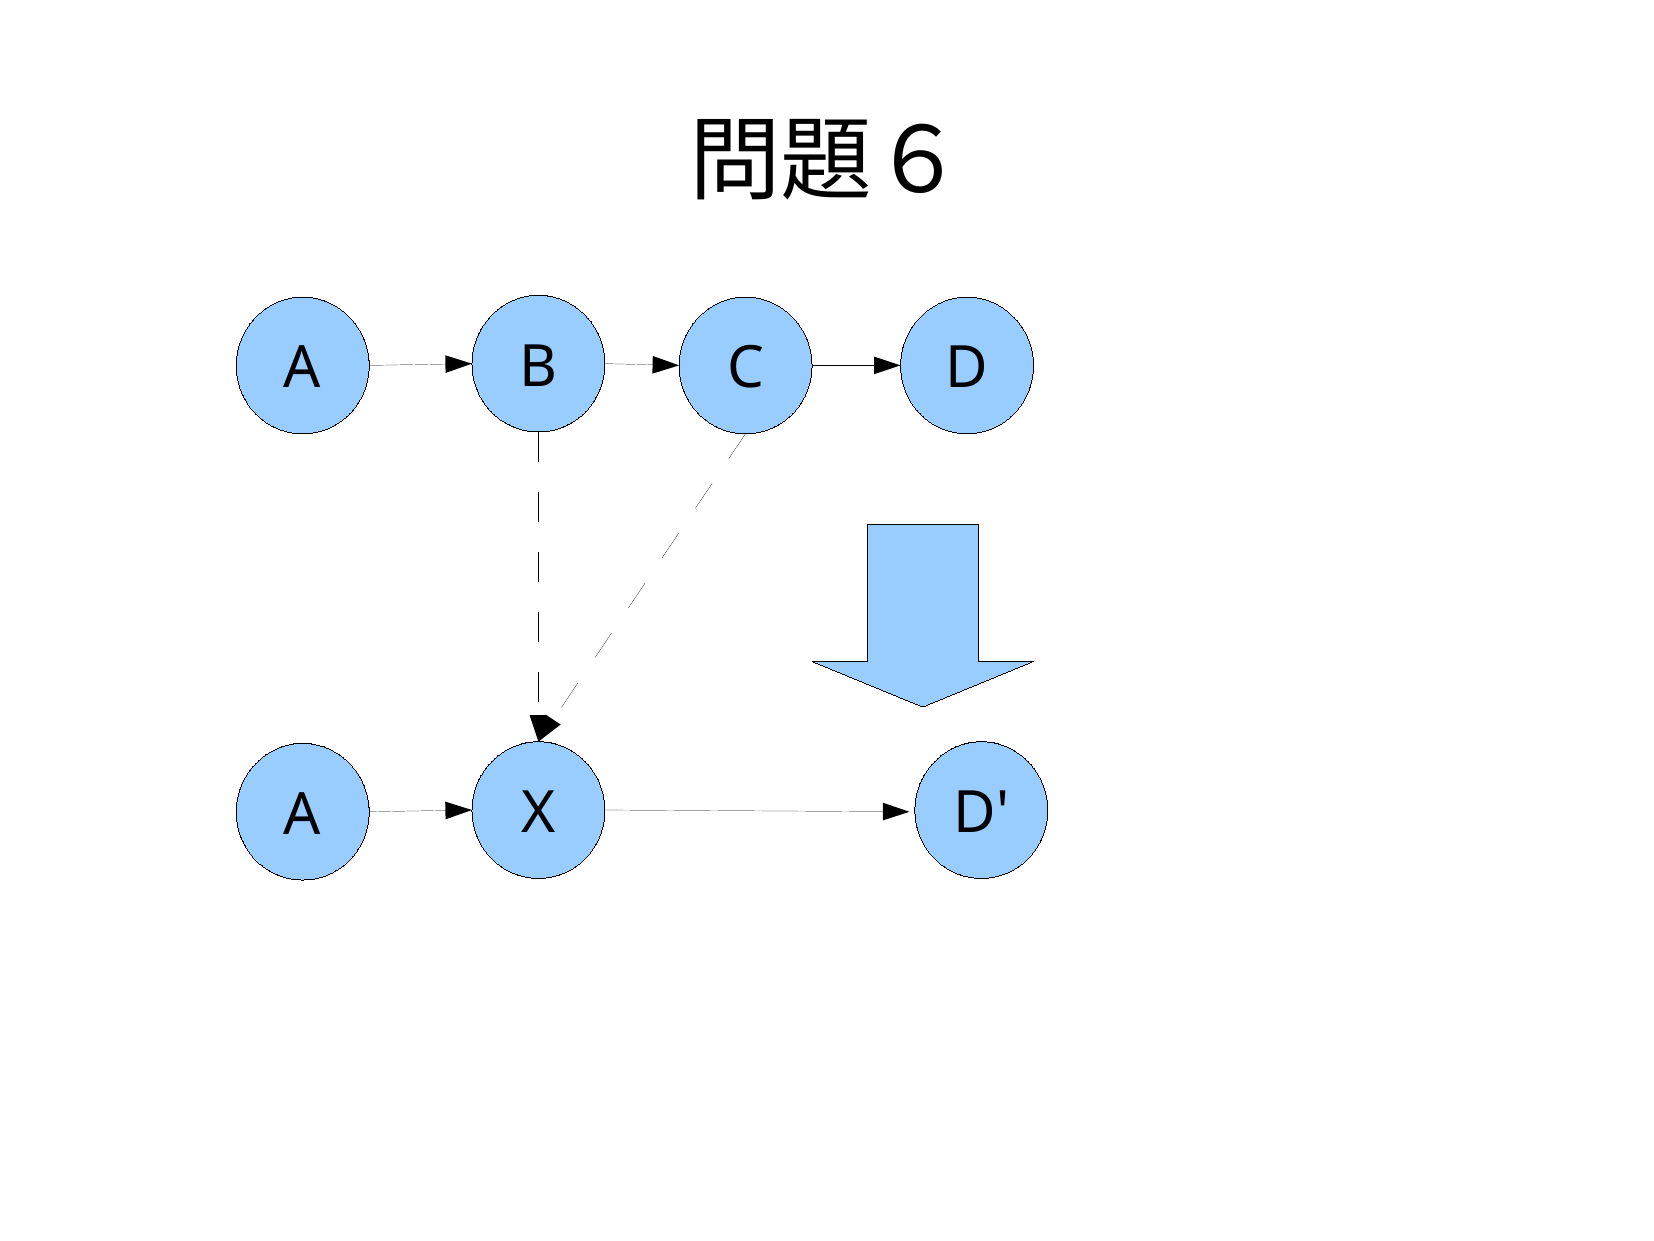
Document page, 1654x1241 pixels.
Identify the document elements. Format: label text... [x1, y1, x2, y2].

text_box [812, 524, 1034, 707]
text_box D' [914, 741, 1048, 879]
text_box A [236, 297, 370, 434]
text_box X [471, 741, 605, 879]
title 問題６ [82, 49, 1571, 257]
text_box C [679, 297, 813, 434]
text_box A [236, 743, 370, 881]
text_box B [471, 295, 605, 432]
text_box D [900, 297, 1034, 434]
